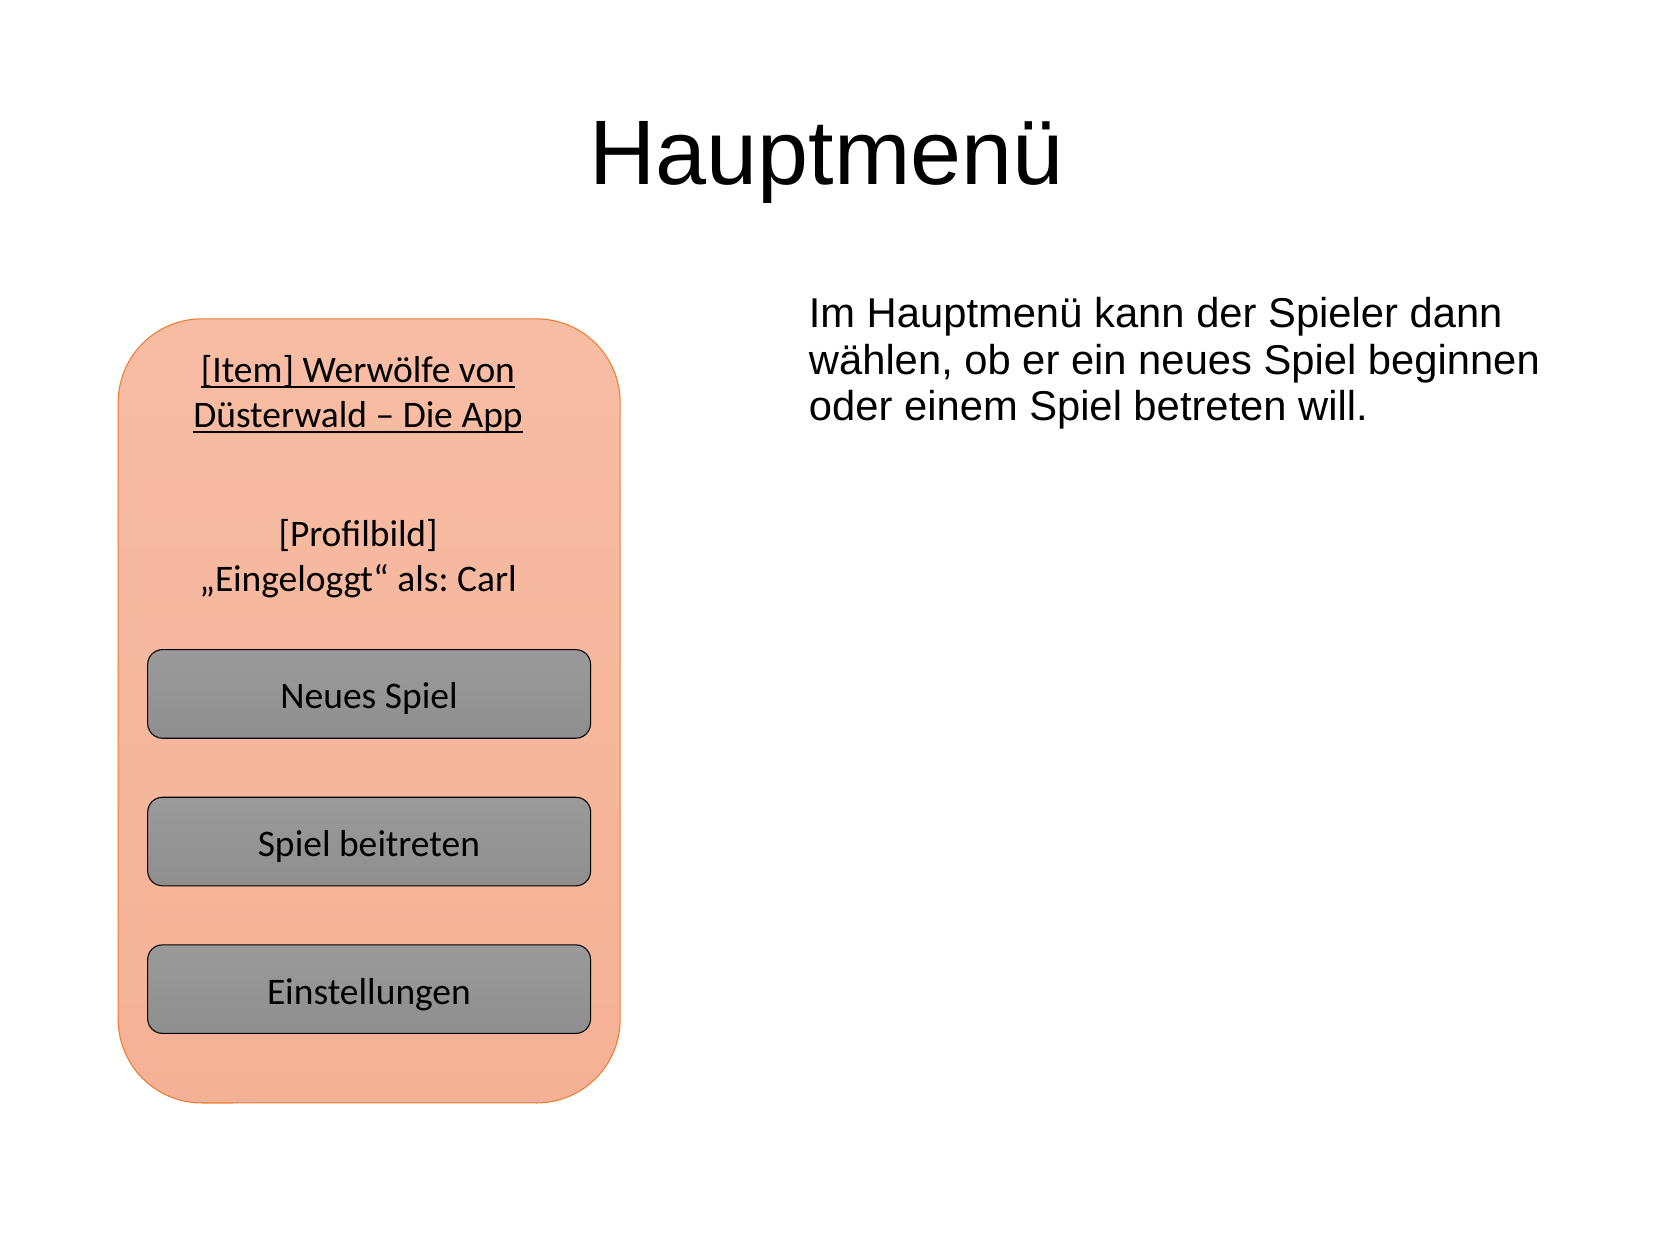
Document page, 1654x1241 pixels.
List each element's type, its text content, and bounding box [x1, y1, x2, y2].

list Im Hauptmenü kann der Spieler dann wählen, ob er ein neues Spiel beginnen oder einem Spiel betreten will. [738, 290, 1571, 1109]
text_box [118, 318, 621, 1103]
text_box Spiel beitreten [147, 797, 591, 886]
text_box [Item] Werwölfe von Düsterwald – Die App [155, 337, 562, 443]
text_box [Profilbild] „Eingeloggt“ als: Carl [155, 501, 562, 608]
title Hauptmenü [82, 49, 1571, 257]
text_box Einstellungen [147, 944, 591, 1034]
text_box Neues Spiel [147, 649, 591, 739]
